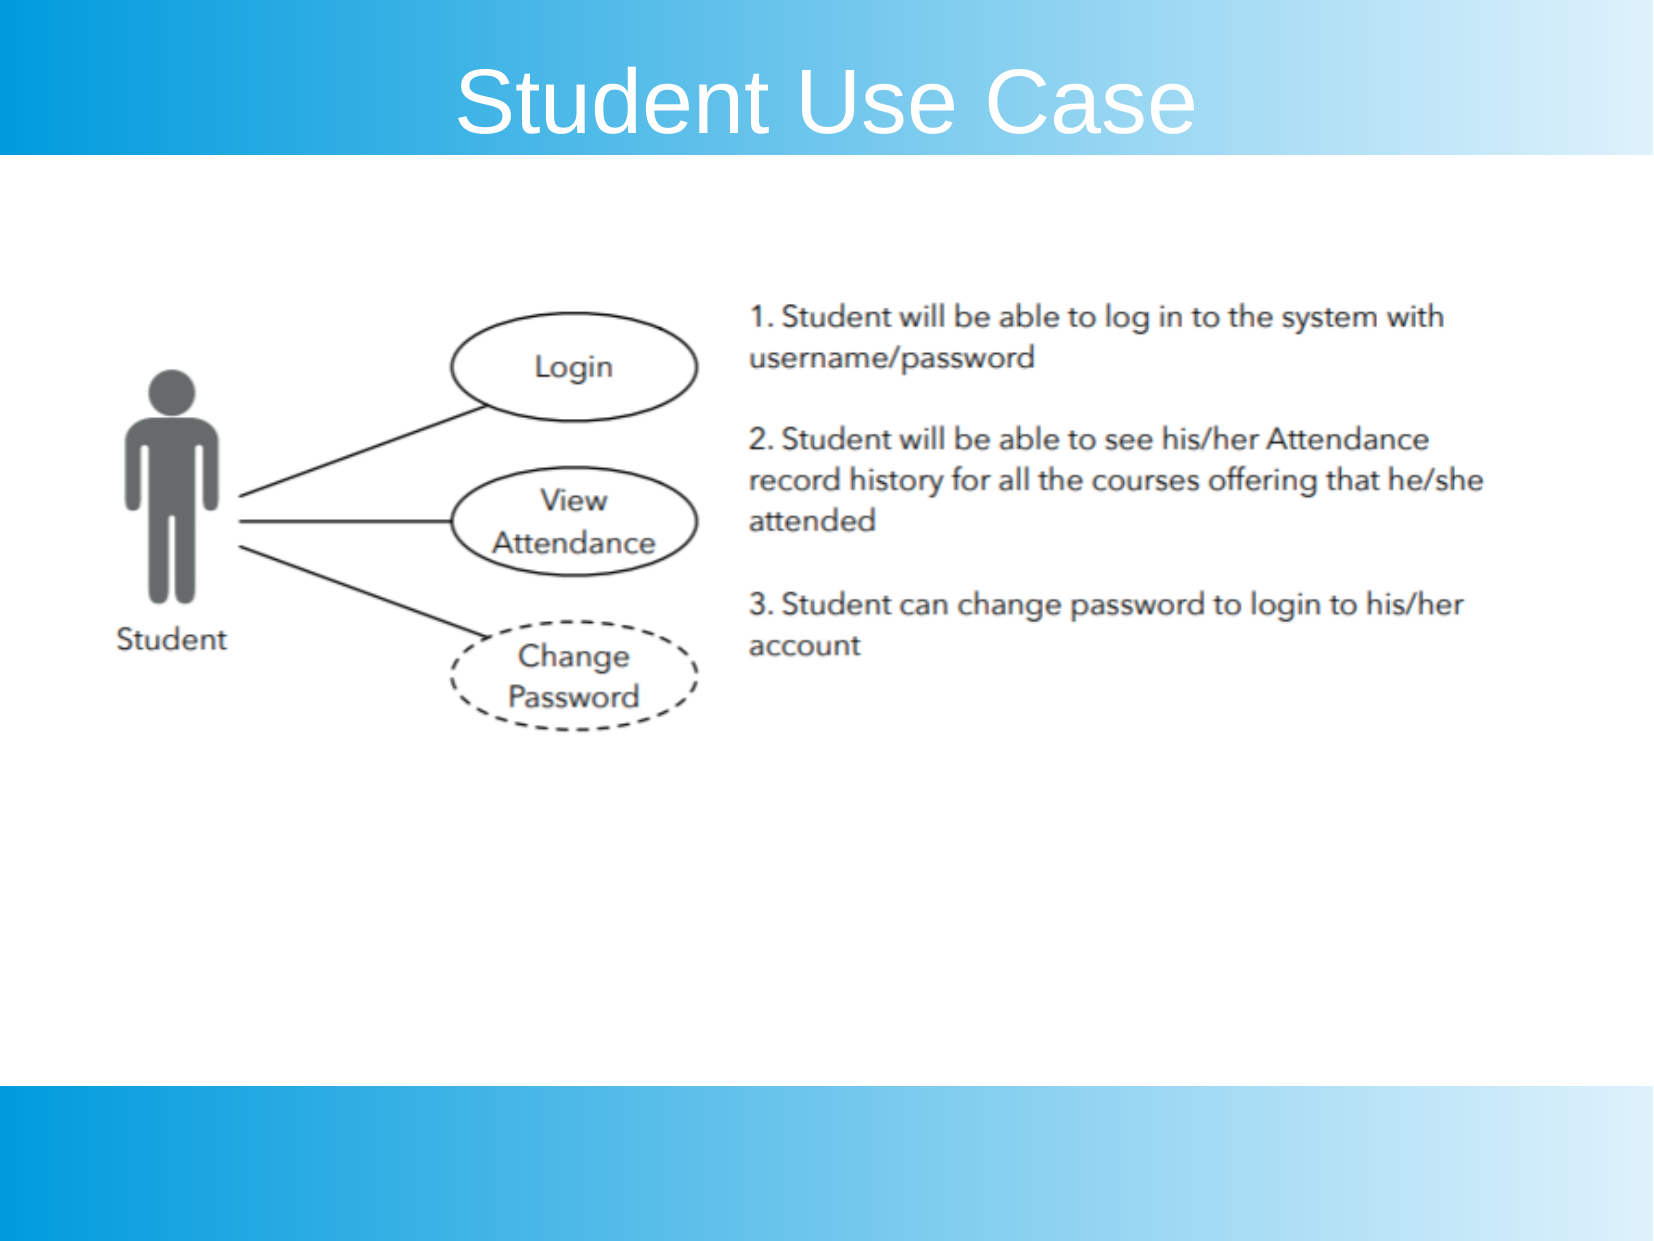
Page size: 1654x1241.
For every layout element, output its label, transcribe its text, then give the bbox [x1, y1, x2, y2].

title Student Use Case [82, 49, 1571, 155]
picture [82, 290, 1518, 751]
